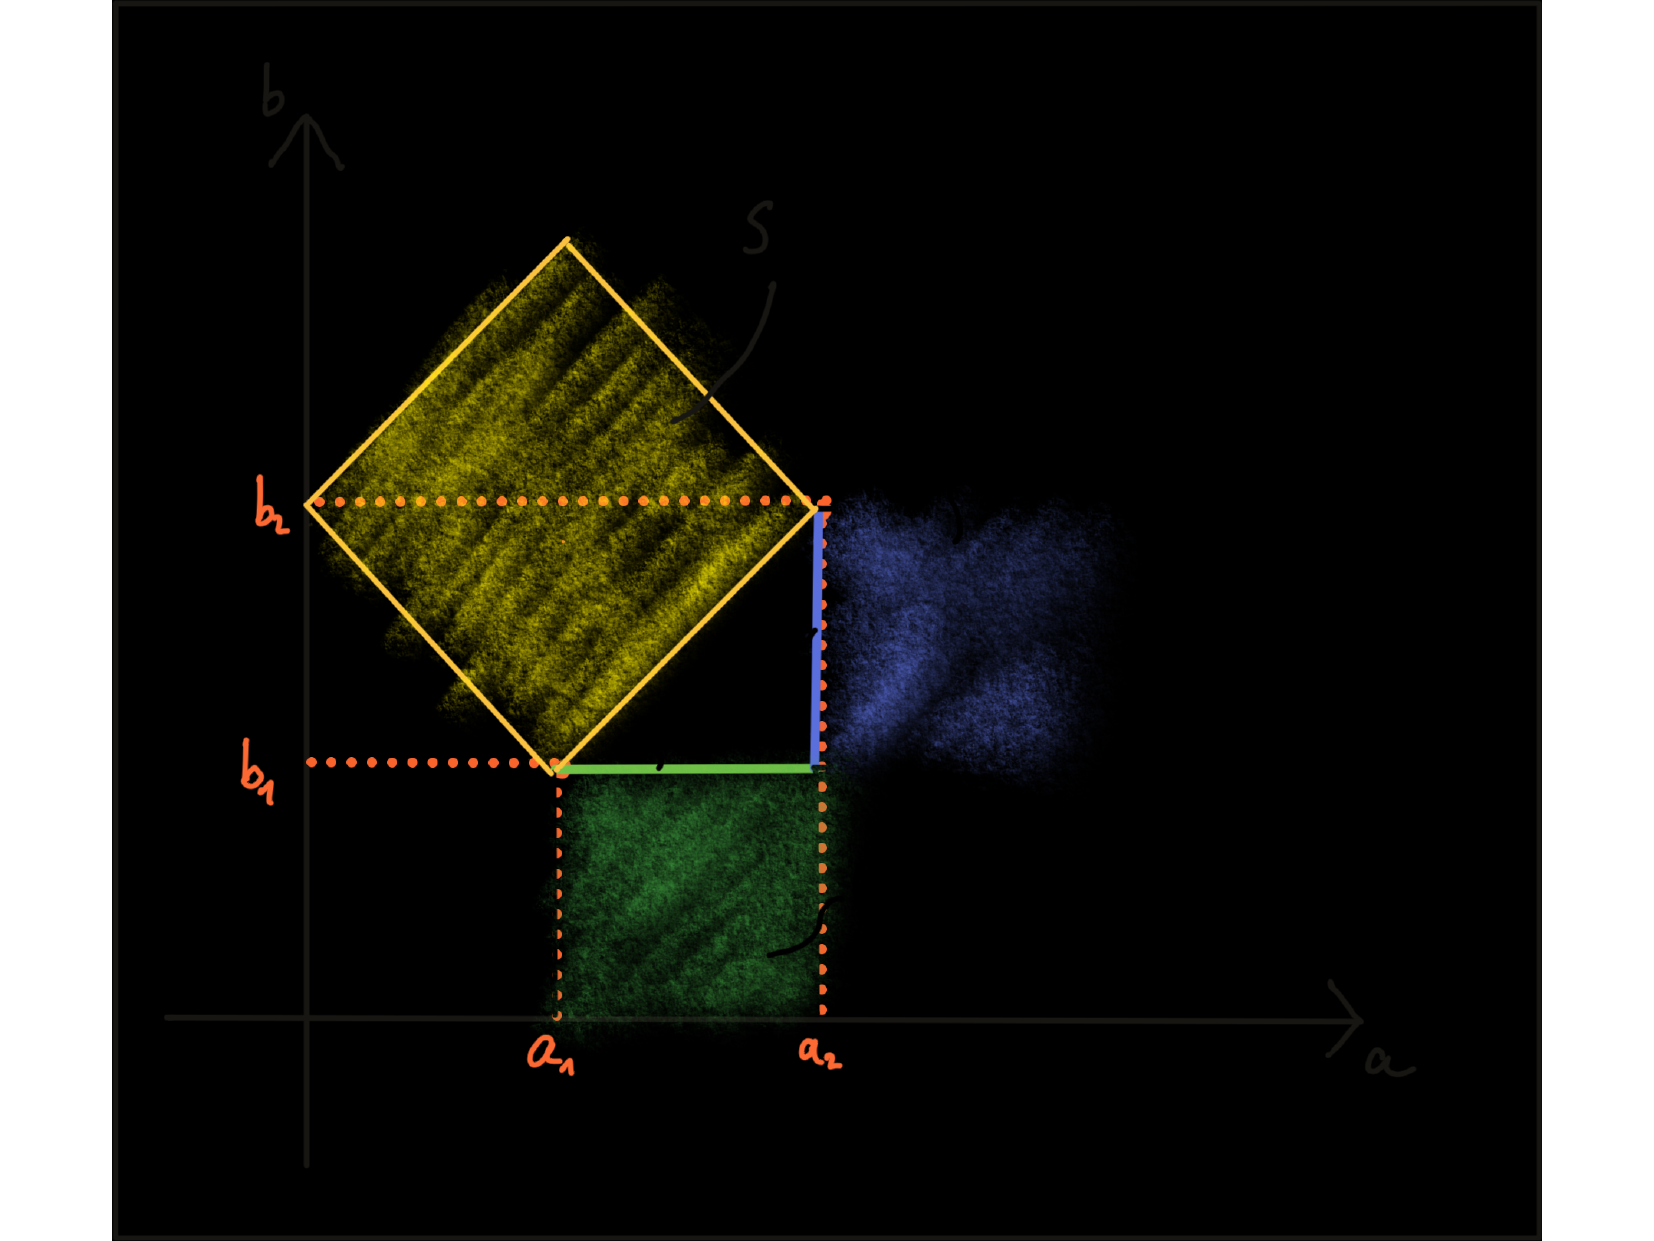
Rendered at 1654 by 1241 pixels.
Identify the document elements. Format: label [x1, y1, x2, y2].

picture [112, 0, 1542, 1241]
